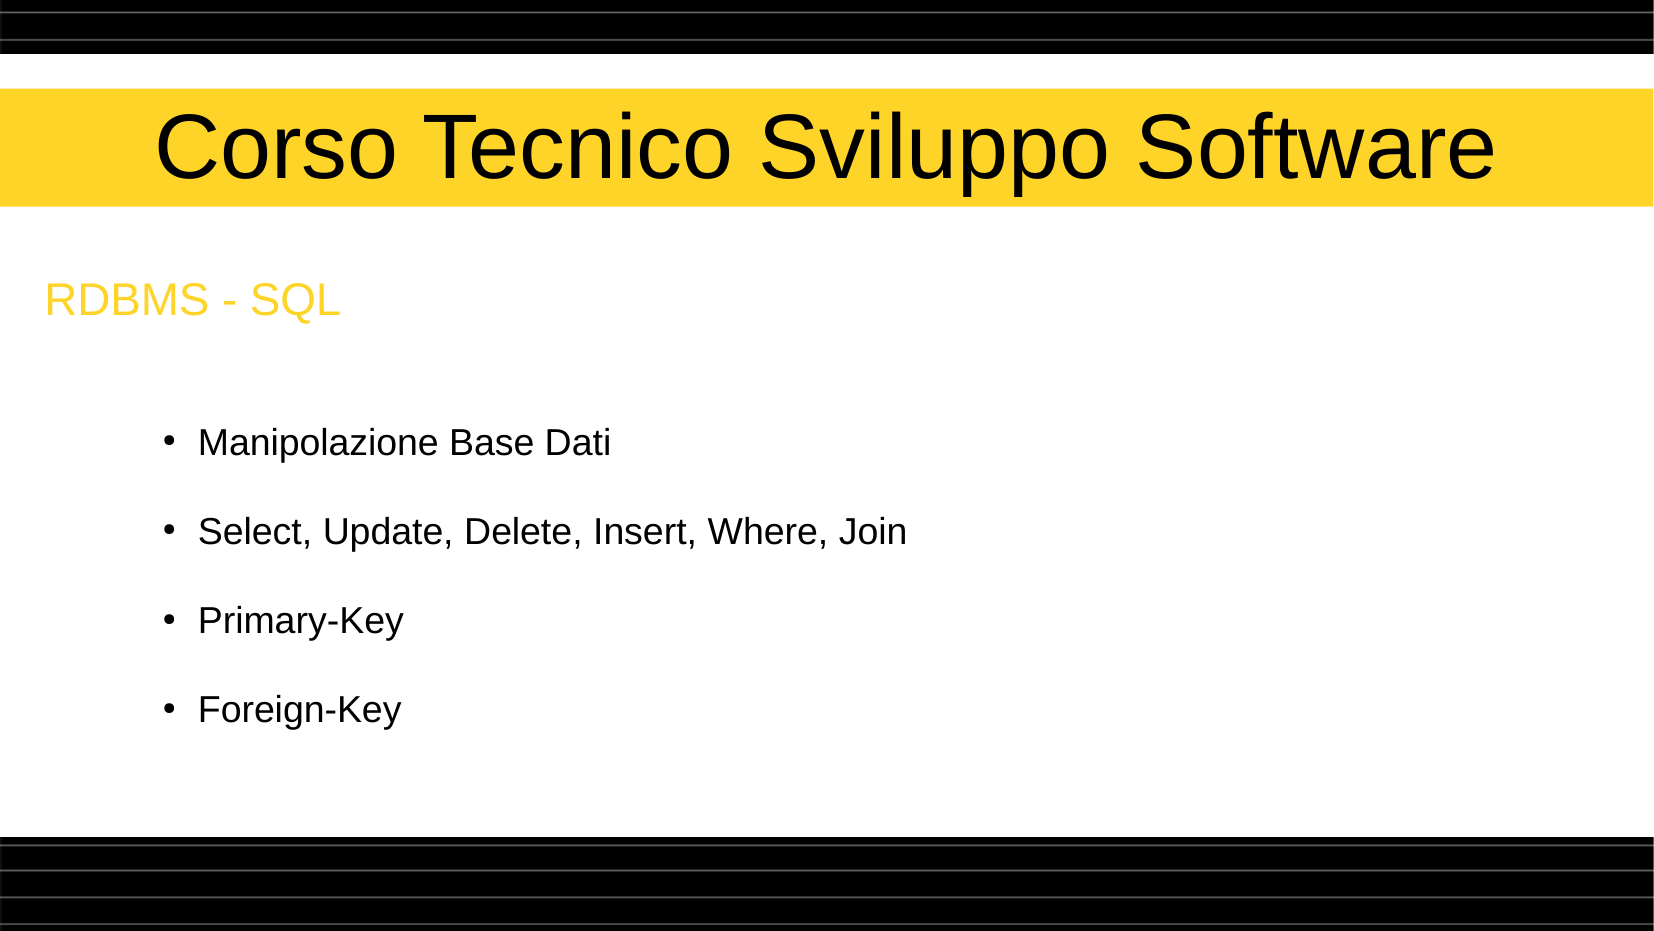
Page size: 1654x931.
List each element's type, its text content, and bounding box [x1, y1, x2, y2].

text_box RDBMS - SQL [29, 266, 1152, 384]
text_box Corso Tecnico Sviluppo Software [0, 88, 1654, 207]
picture [0, 837, 1654, 931]
text_box Manipolazione Base Dati Select, Update, Delete, Insert, Where, Join Primary-Key Foreign-Key [147, 413, 1123, 739]
picture [0, 0, 1654, 54]
